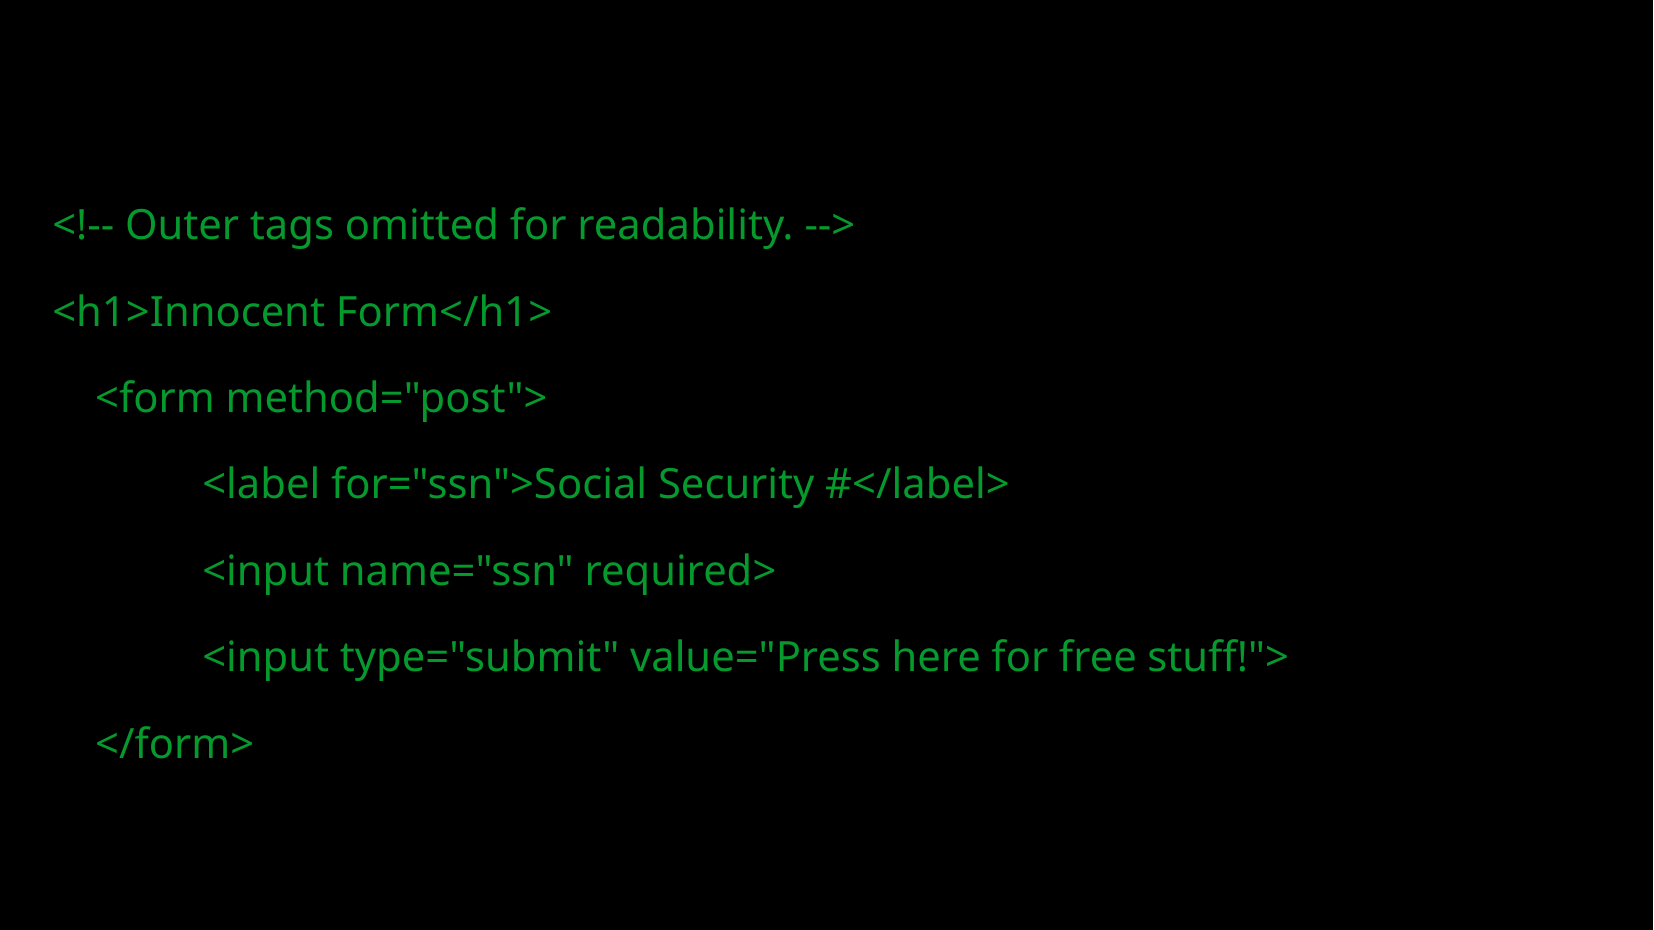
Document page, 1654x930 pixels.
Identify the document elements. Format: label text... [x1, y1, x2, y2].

text_box <!-- Outer tags omitted for readability. --> <h1>Innocent Form</h1> <form method="post"> <label for="ssn">Social Security #</label> <input name="ssn" required> <input type="submit" value="Press here for free stuff!"> </form> [37, 187, 1613, 826]
